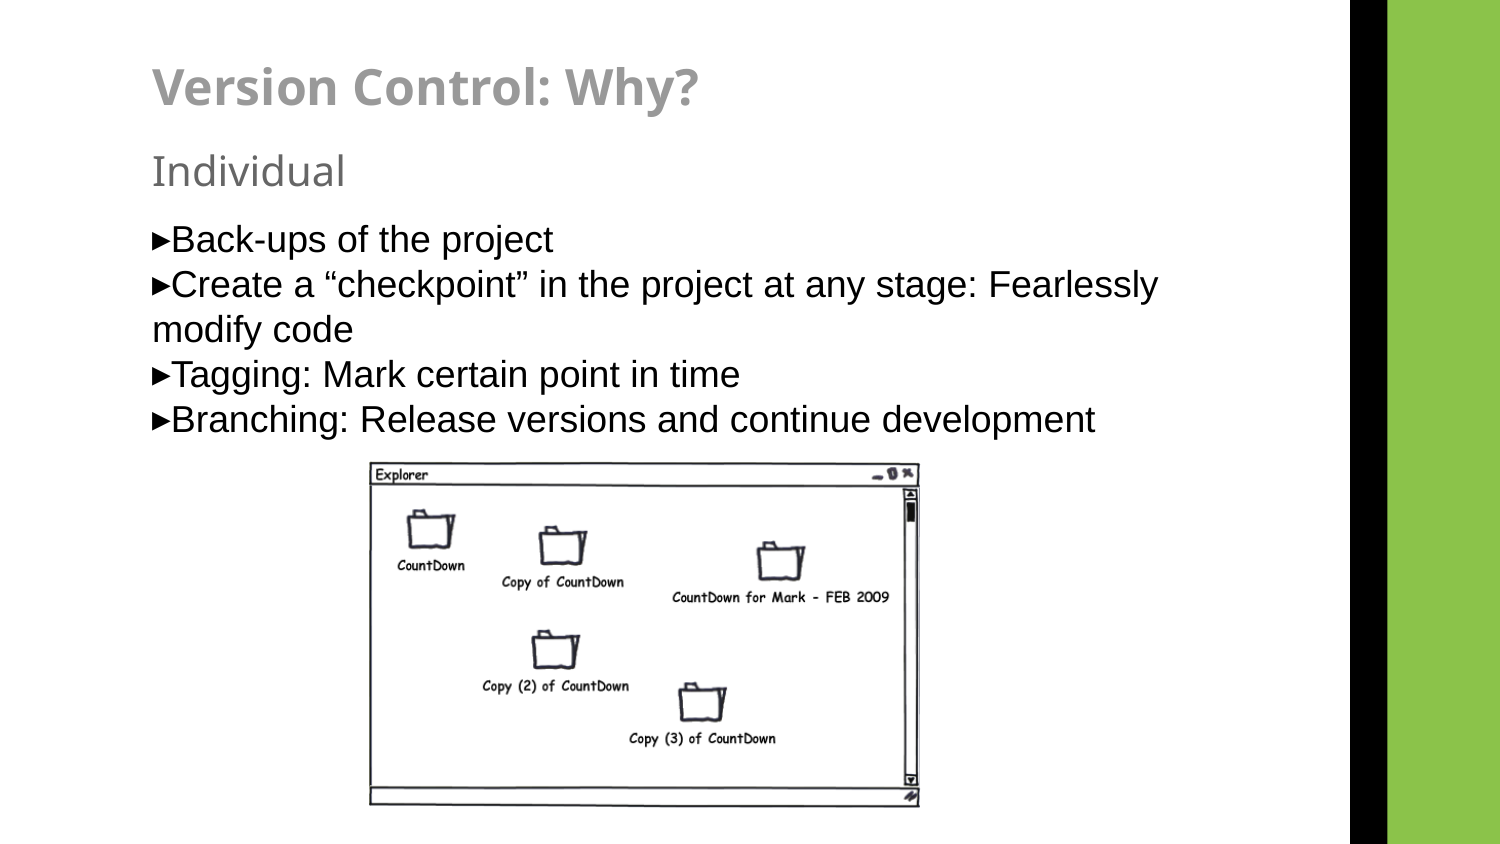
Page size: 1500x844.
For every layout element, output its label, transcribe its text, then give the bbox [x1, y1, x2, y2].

picture [369, 461, 921, 808]
text_box Individual Back-ups of the project Create a “checkpoint” in the project at any stage: Fearlessly modify code Tagging: Mark certain point in time Branching: Release versions and continue development [137, 129, 1252, 635]
text_box Version Control: Why? [137, 50, 1011, 129]
